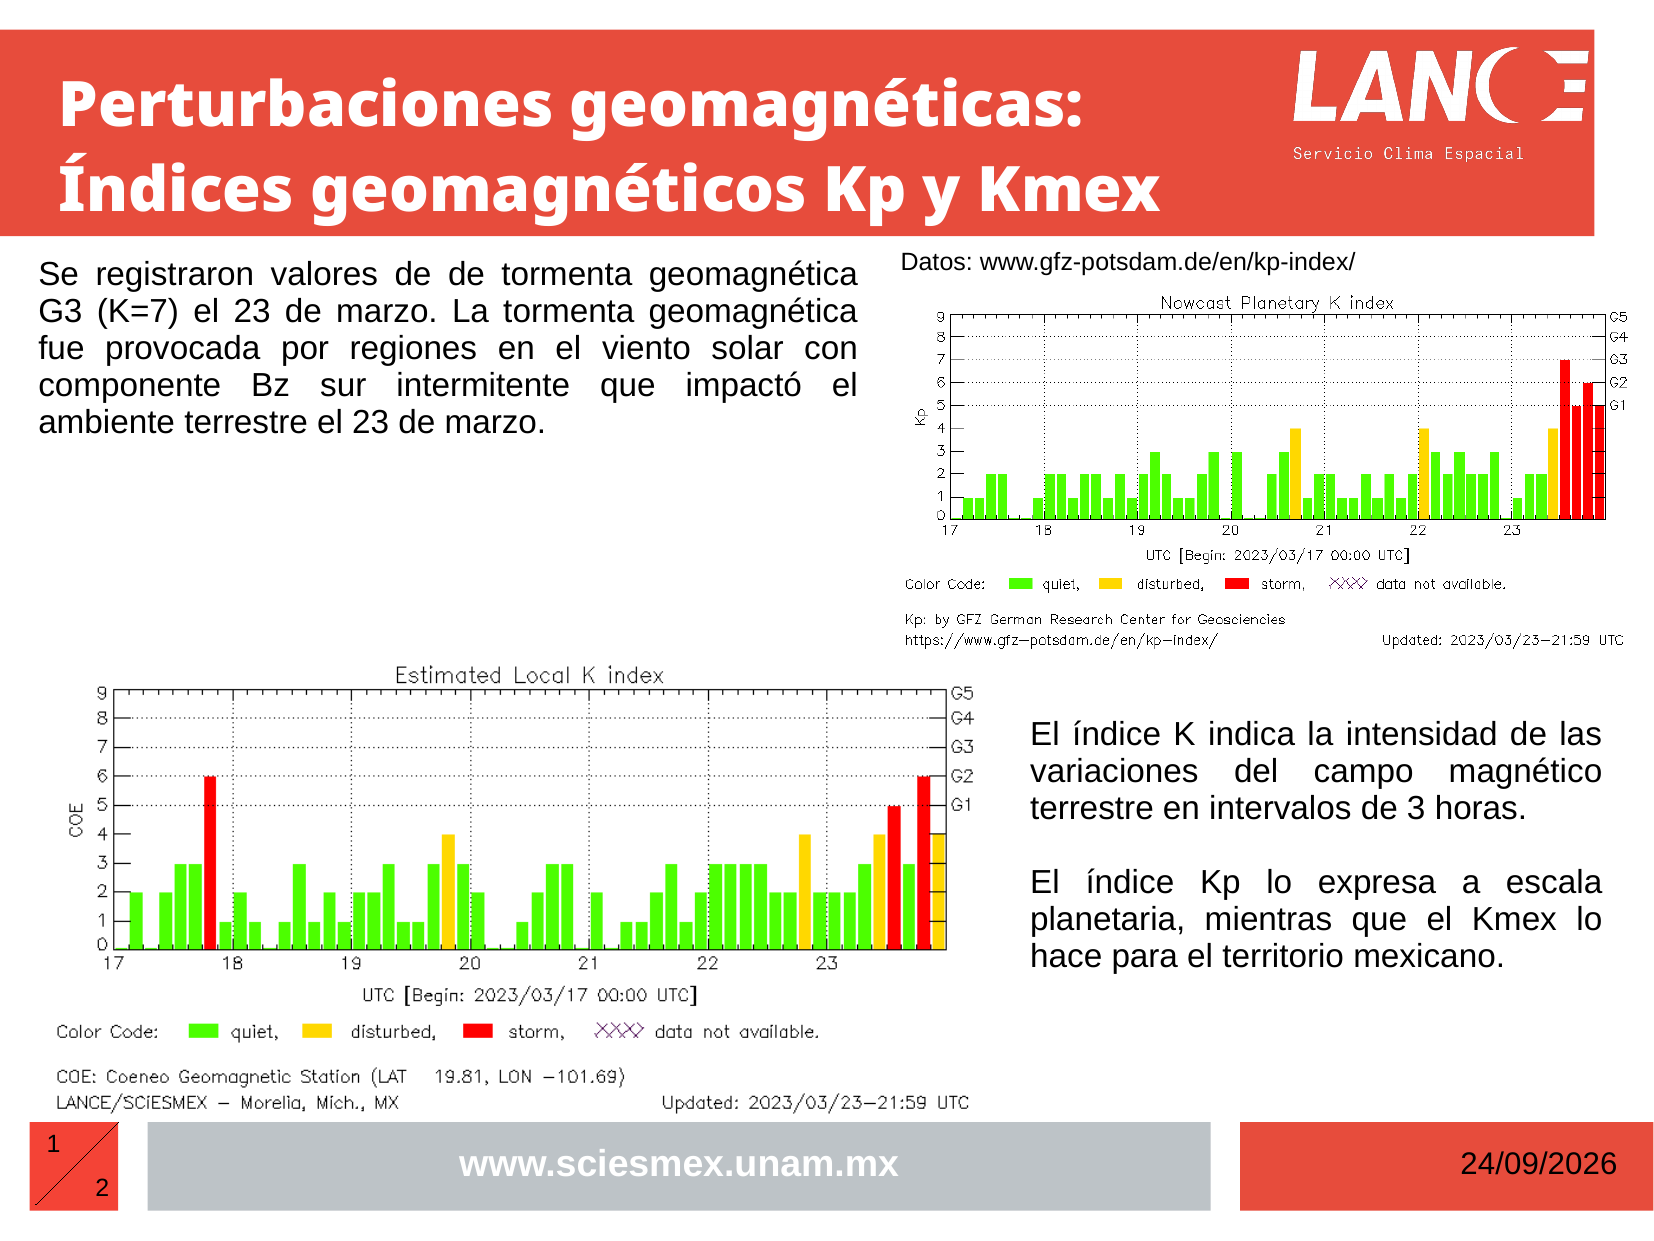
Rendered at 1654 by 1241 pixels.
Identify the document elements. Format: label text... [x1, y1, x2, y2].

picture [1293, 47, 1589, 162]
text_box Datos: www.gfz-potsdam.de/en/kp-index/ [885, 240, 1654, 284]
text_box Se registraron valores de de tormenta geomagnética G3 (K=7) el 23 de marzo. La tormenta geomagnética fue provocada por regiones en el viento solar con componente Bz sur intermitente que impactó el ambiente terrestre el 23 de marzo. [23, 248, 875, 650]
text_box El índice K indica la intensidad de las variaciones del campo magnético terrestre en intervalos de 3 horas. El índice Kp lo expresa a escala planetaria, mientras que el Kmex lo hace para el territorio mexicano. [1015, 707, 1619, 1052]
picture [47, 277, 1642, 1116]
title Perturbaciones geomagnéticas: Índices geomagnéticos Kp y Kmex [59, 59, 1312, 207]
text_box 2 [35, 1151, 125, 1209]
text_box 27/04/2023 [1424, 1122, 1654, 1205]
text_box www.sciesmex.unam.mx [153, 1122, 1205, 1205]
text_box <número> [31, 1122, 176, 1170]
